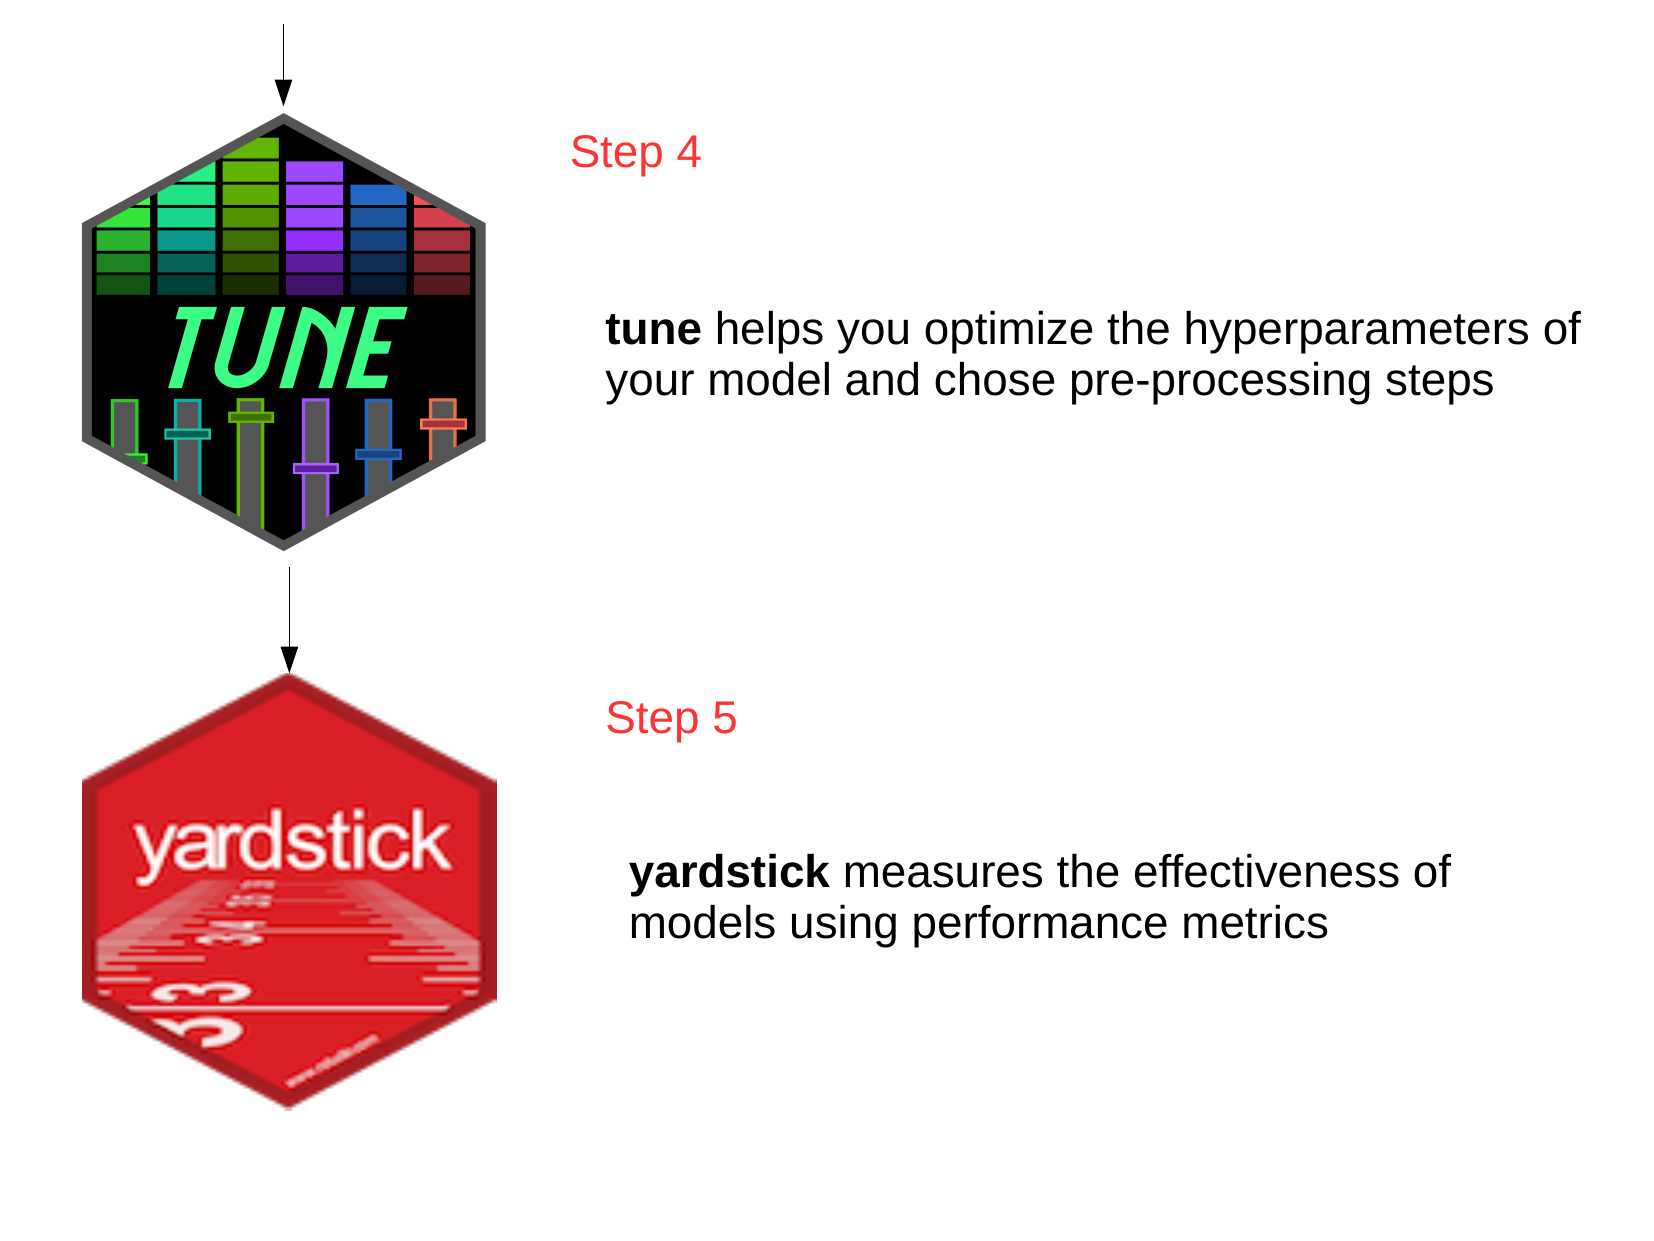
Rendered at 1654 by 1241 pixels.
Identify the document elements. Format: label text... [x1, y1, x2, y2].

text_box yardstick measures the effectiveness of models using performance metrics [614, 838, 1560, 957]
picture [64, 113, 508, 551]
text_box Step 5 [590, 685, 839, 751]
text_box tune helps you optimize the hyperparameters of your model and chose pre-processing steps [590, 295, 1607, 414]
text_box Step 4 [555, 118, 792, 184]
picture [82, 673, 497, 1111]
